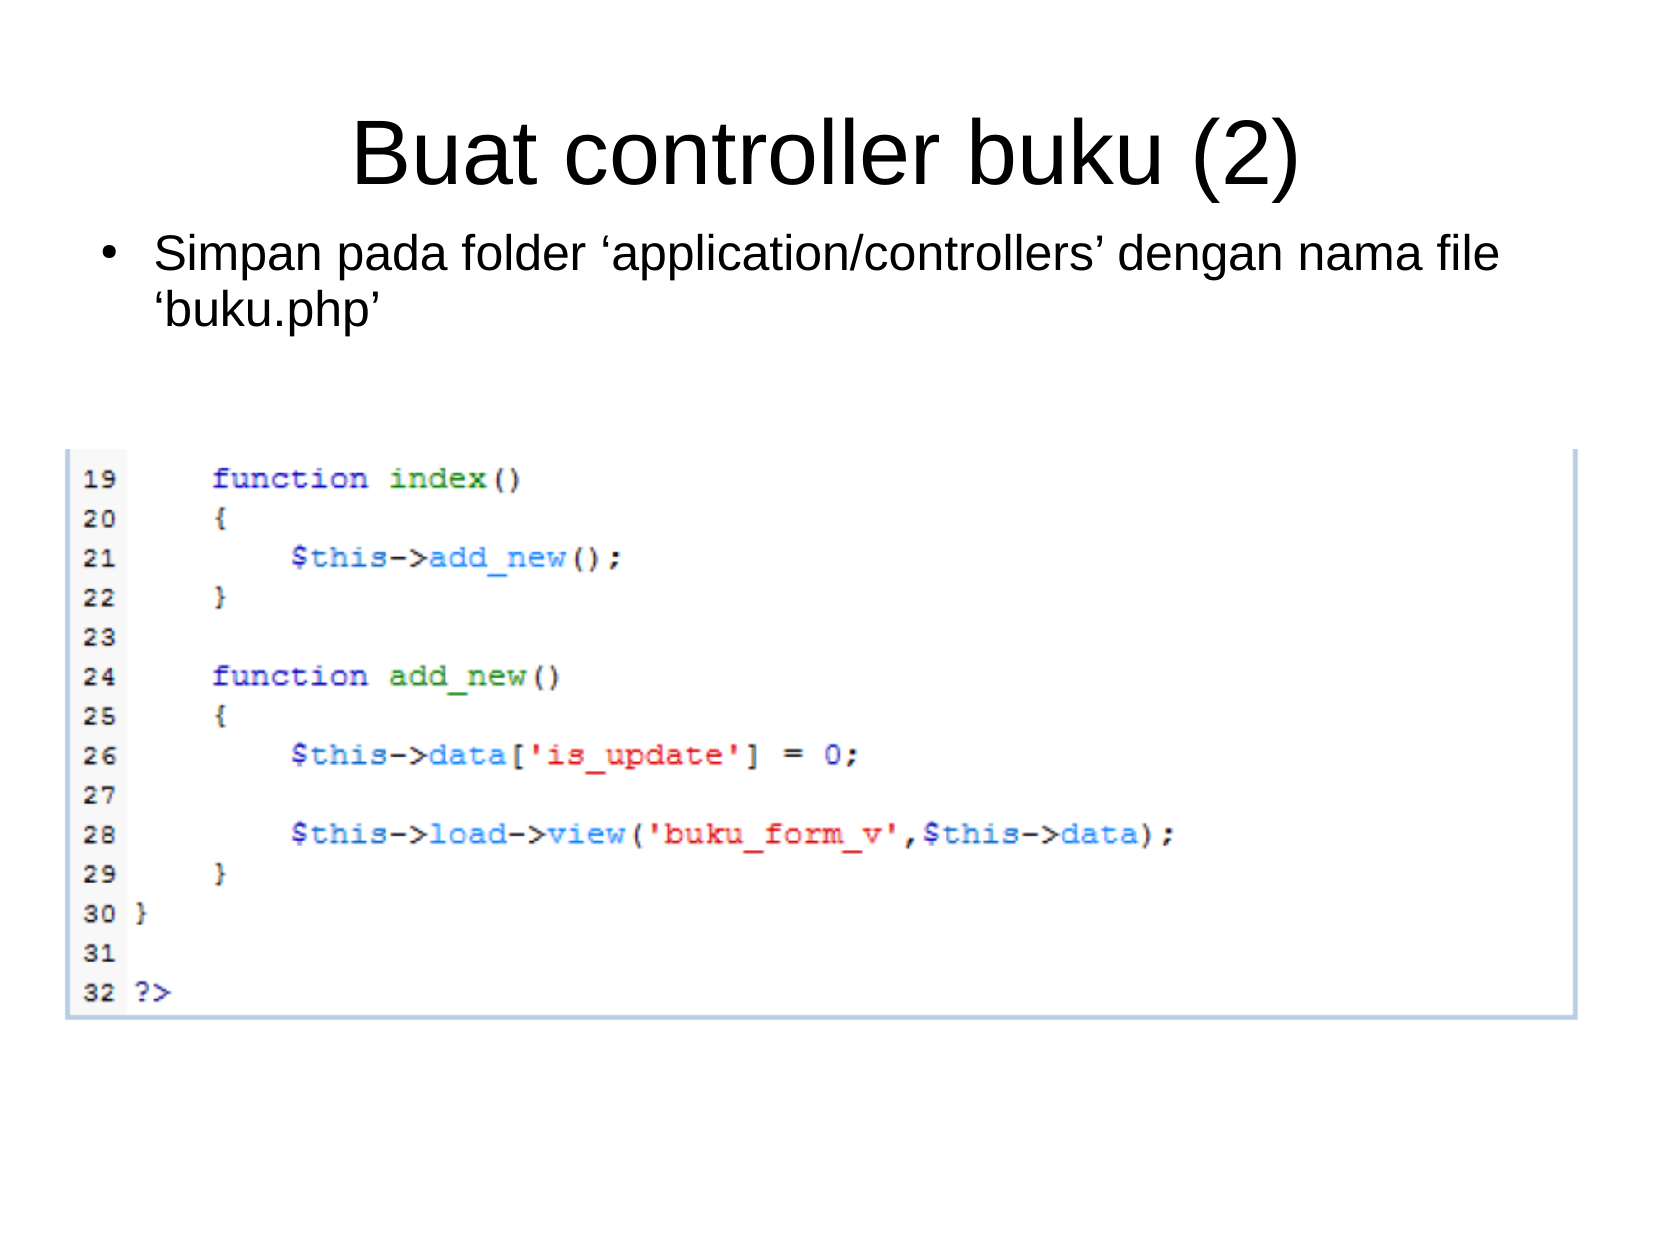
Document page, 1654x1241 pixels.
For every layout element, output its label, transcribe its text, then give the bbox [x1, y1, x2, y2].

picture [59, 258, 1591, 1064]
list Simpan pada folder ‘application/controllers’ dengan nama file ‘buku.php’ [82, 225, 1571, 449]
title Buat controller buku (2) [82, 49, 1571, 225]
